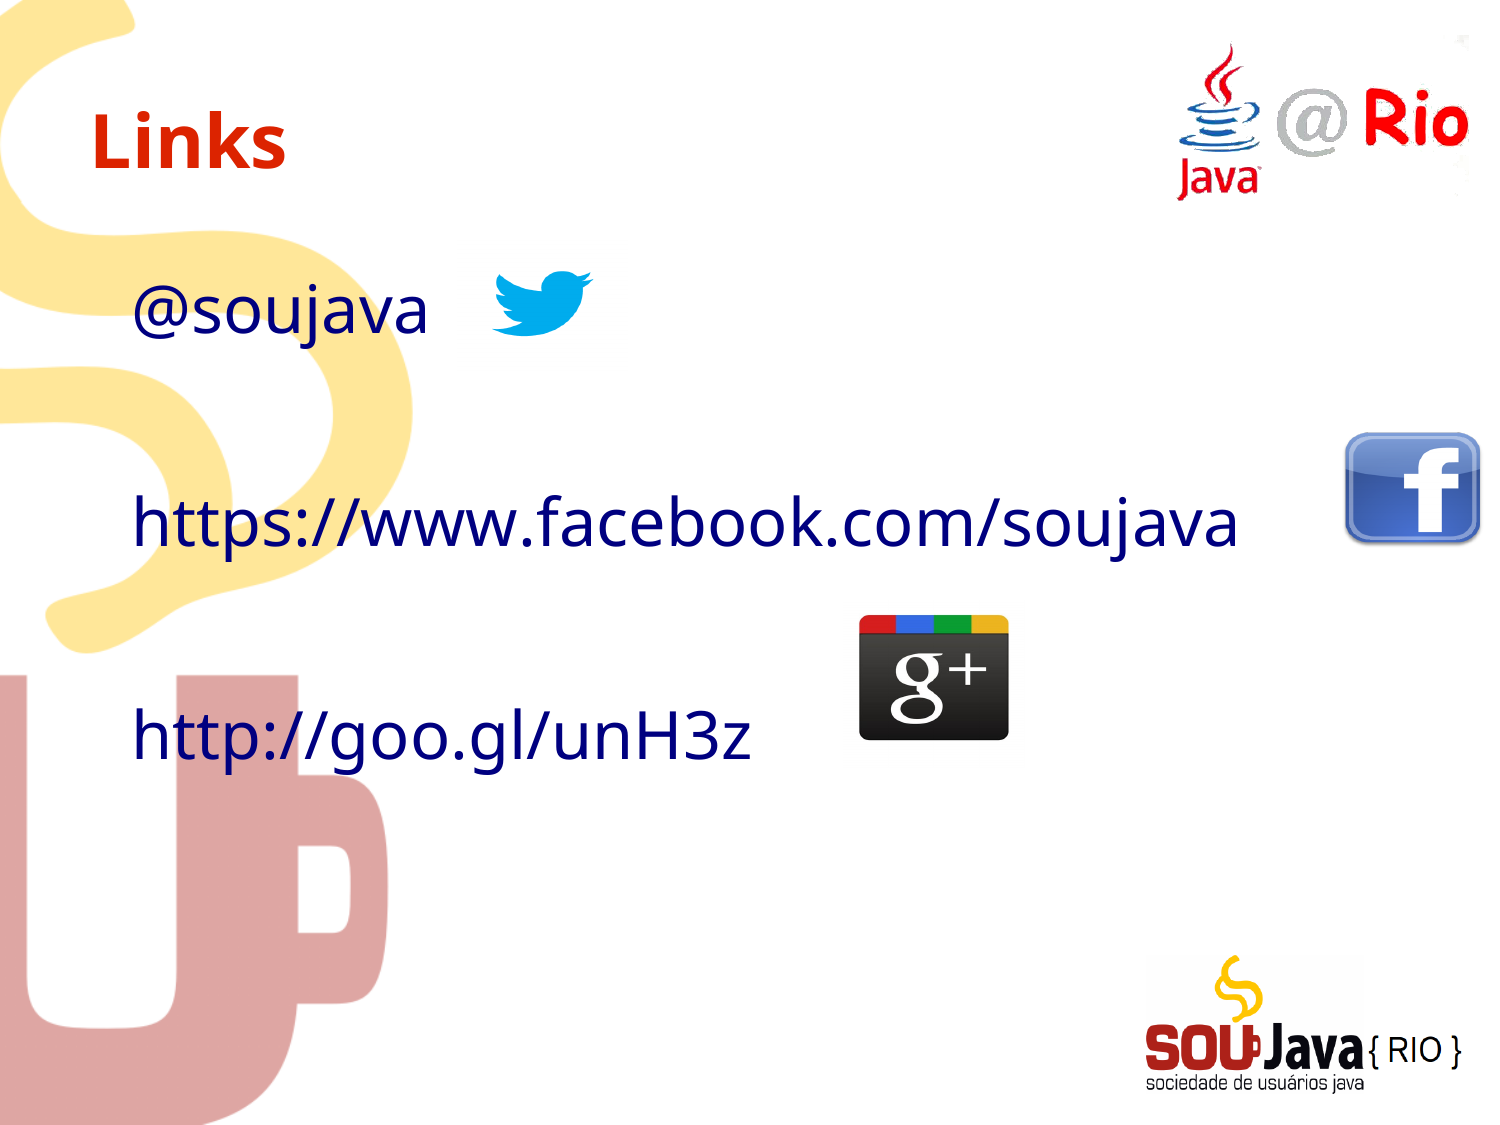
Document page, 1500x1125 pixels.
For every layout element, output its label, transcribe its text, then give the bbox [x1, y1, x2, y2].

picture [1426, 939, 1477, 1125]
picture [1176, 35, 1469, 201]
title Links [75, 40, 1426, 237]
list @soujava https://www.facebook.com/soujava http://goo.gl/unH3z [75, 262, 1426, 1125]
picture [457, 236, 628, 371]
picture [1339, 430, 1486, 550]
picture [843, 600, 1025, 768]
